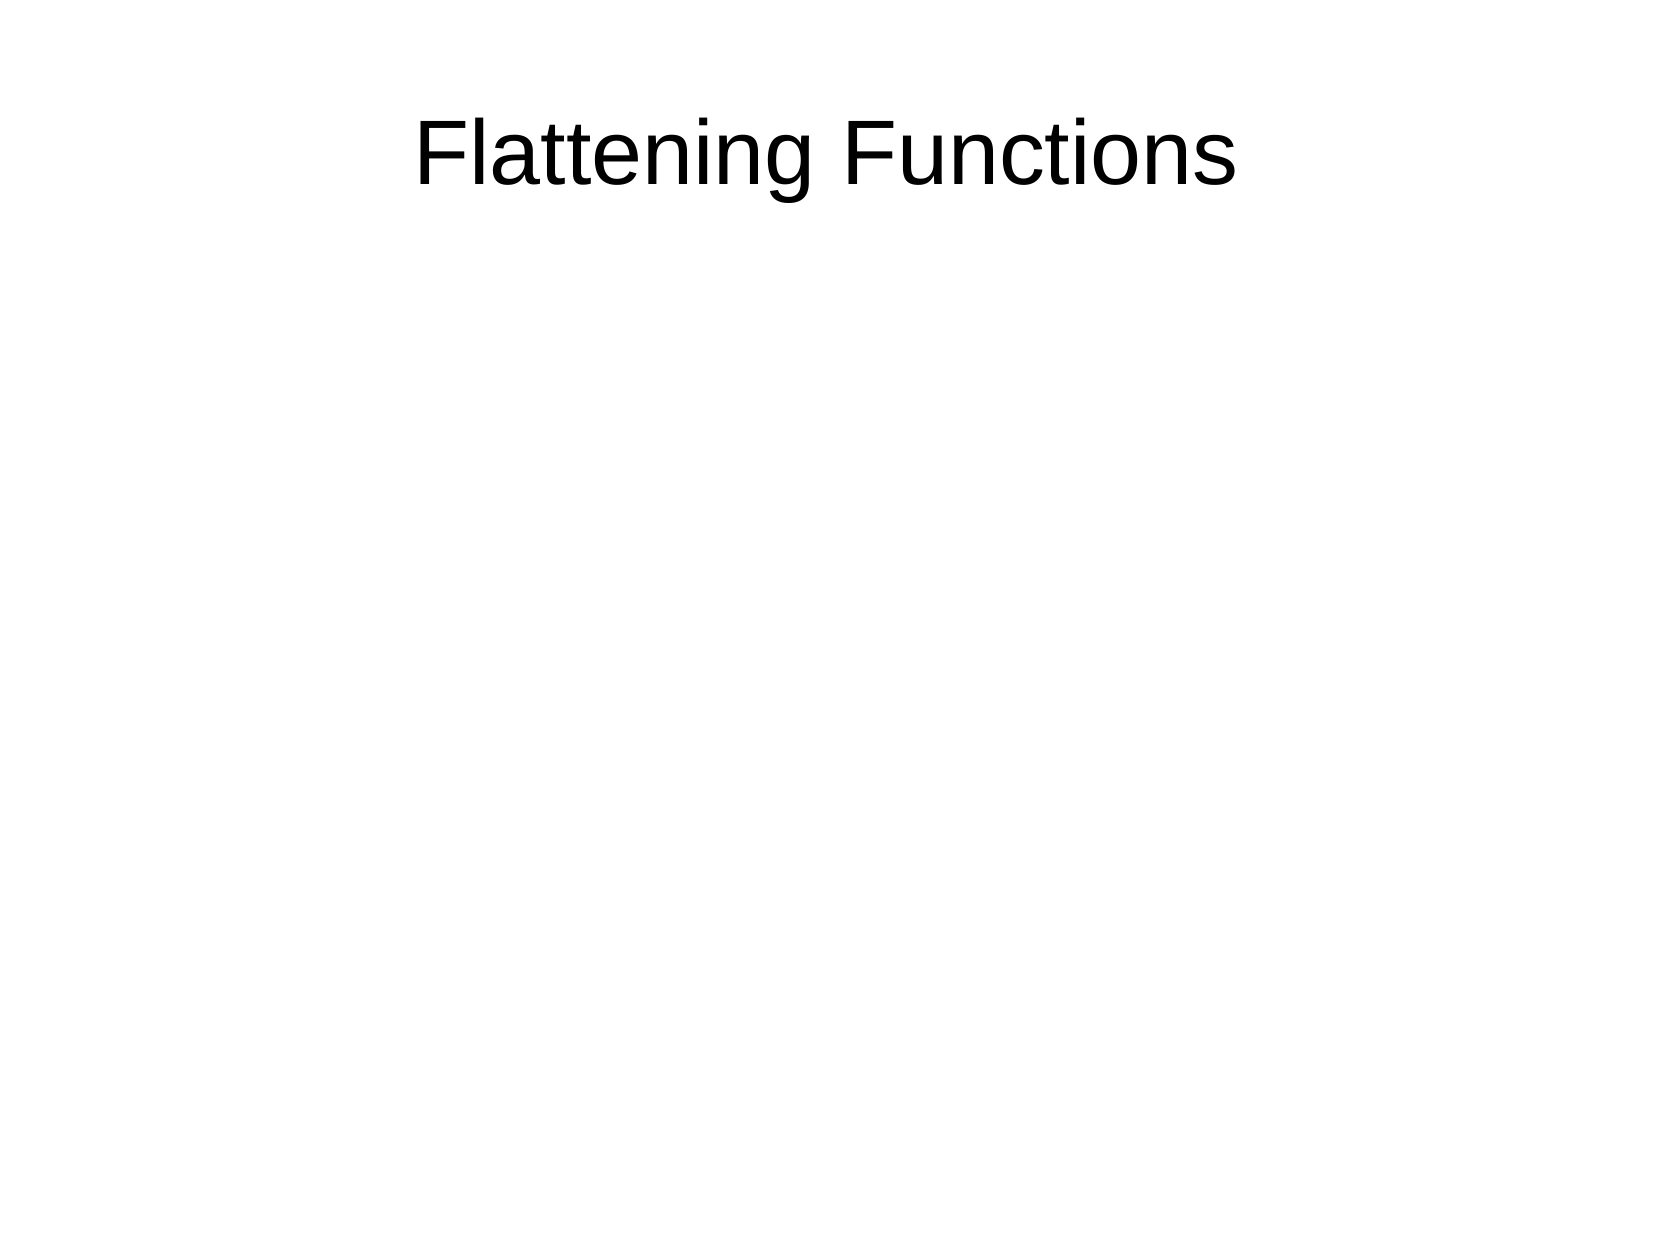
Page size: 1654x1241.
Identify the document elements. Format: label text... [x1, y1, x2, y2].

title Flattening Functions [82, 56, 1571, 250]
